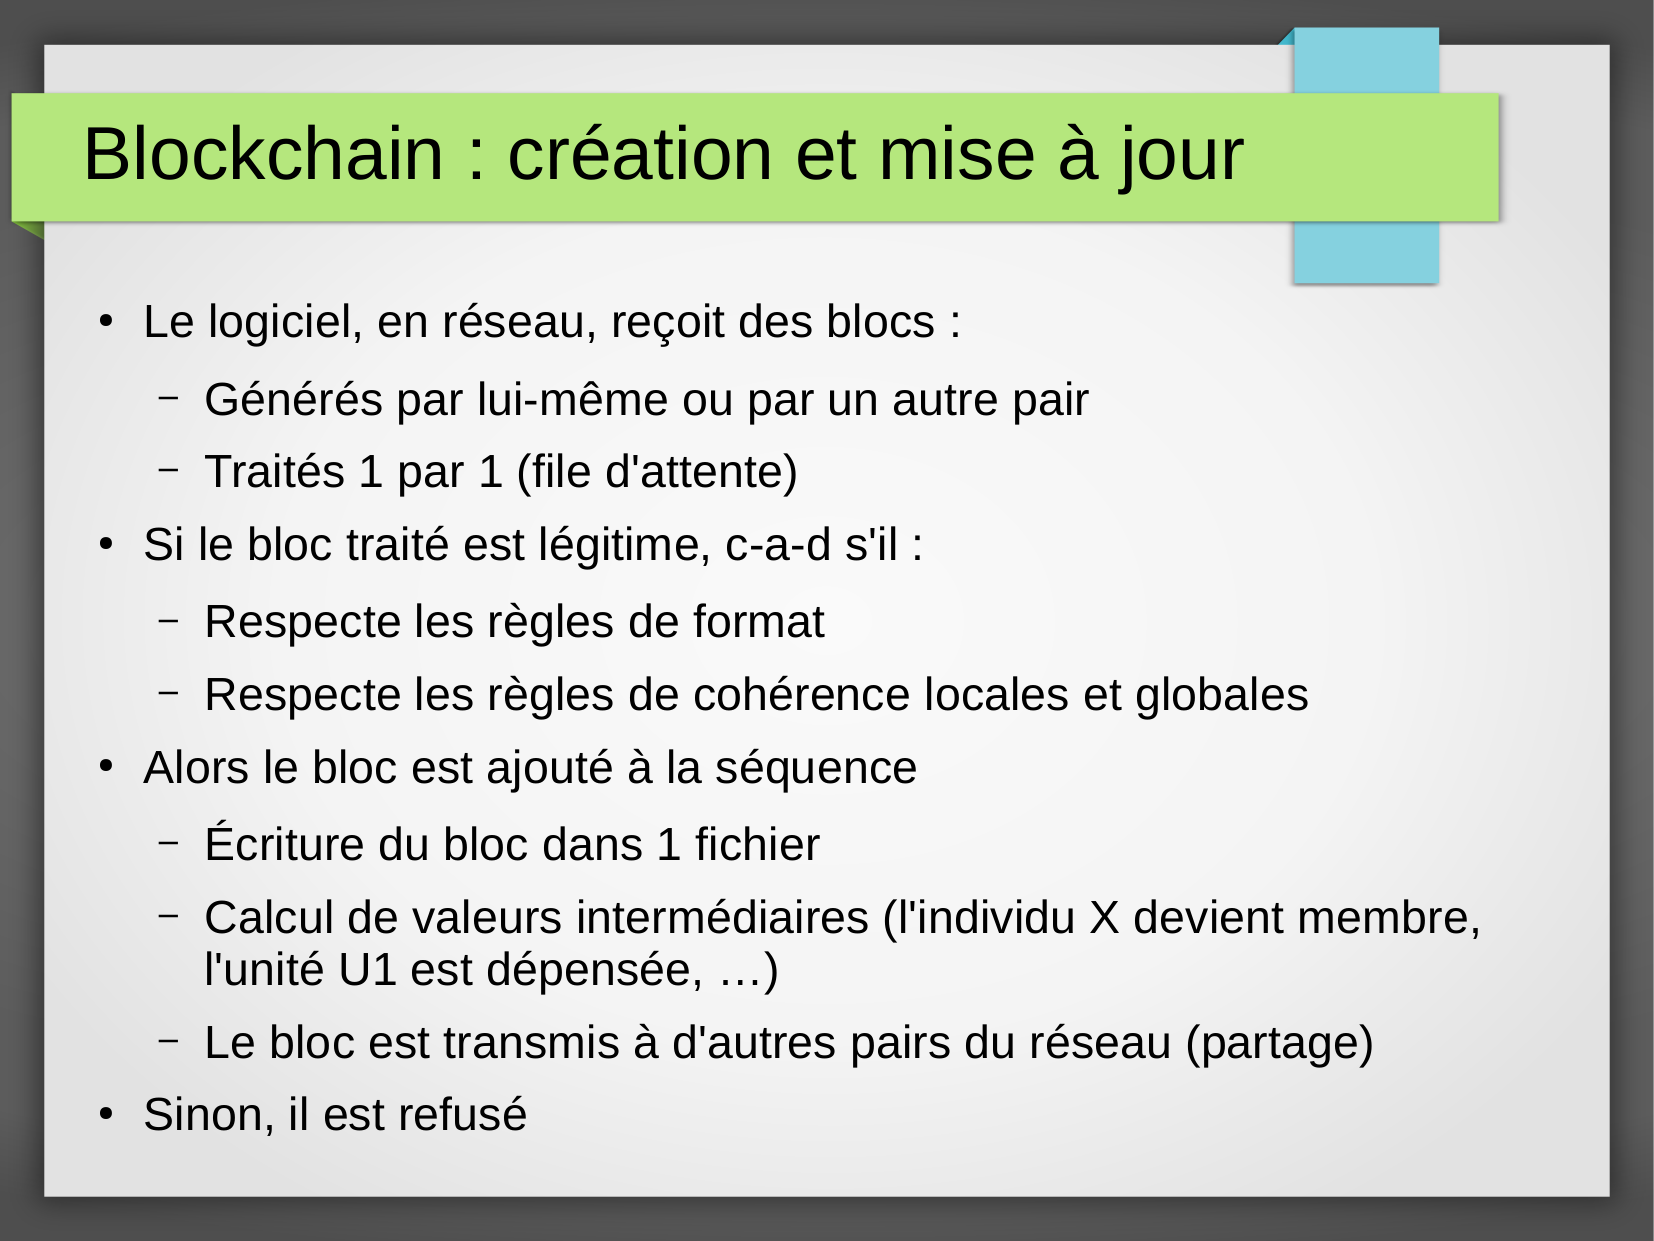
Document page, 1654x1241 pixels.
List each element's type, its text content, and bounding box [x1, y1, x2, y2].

list Le logiciel, en réseau, reçoit des blocs : Générés par lui-même ou par un autre pair Traités 1 par 1 (file d'attente) Si le bloc traité est légitime, c-a-d s'il : Respecte les règles de format Respecte les règles de cohérence locales et globales Alors le bloc est ajouté à la séquence Écriture du bloc dans 1 fichier Calcul de valeurs intermédiaires (l'individu X devient membre, l'unité U1 est dépensée, …) Le bloc est transmis à d'autres pairs du réseau (partage) Sinon, il est refusé [82, 295, 1571, 1146]
picture [0, 0, 1654, 1241]
title Blockchain : création et mise à jour [82, 94, 1264, 213]
